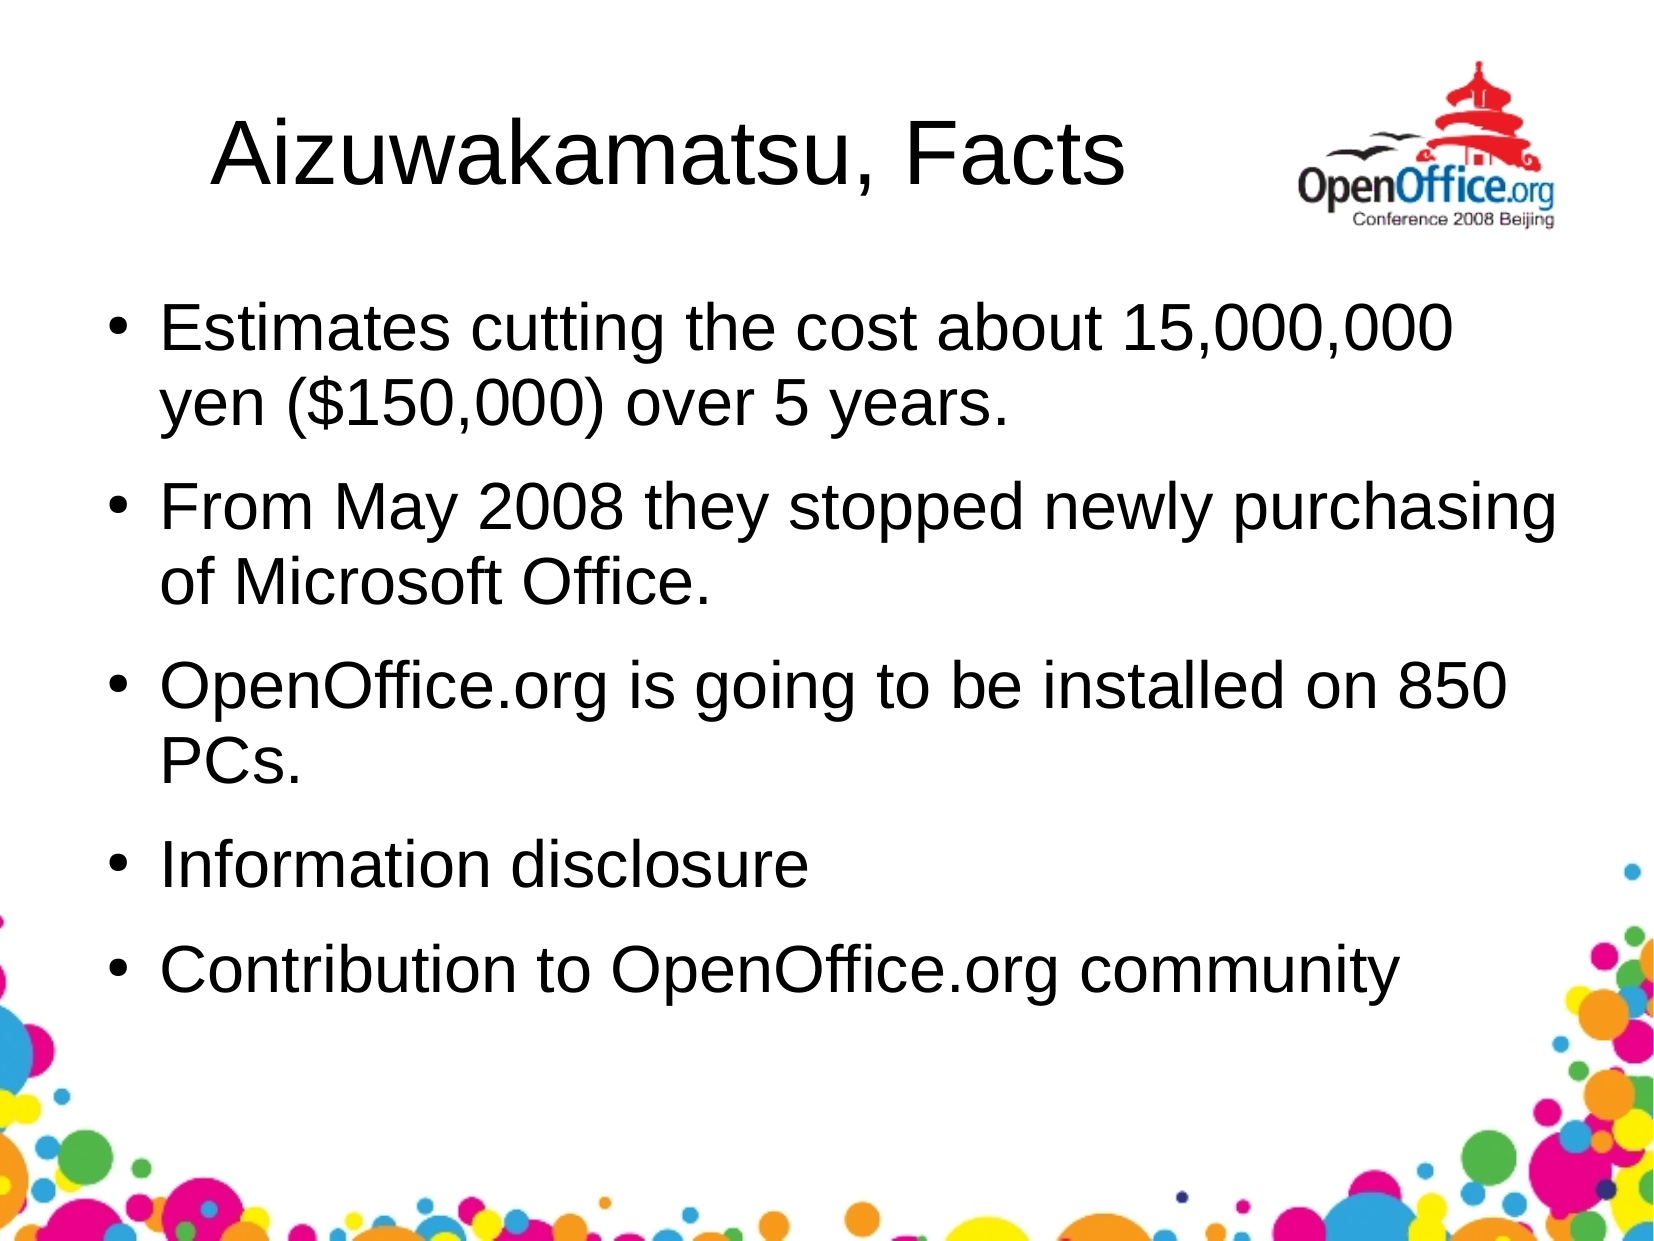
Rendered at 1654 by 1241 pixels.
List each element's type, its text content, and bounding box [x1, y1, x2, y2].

title Aizuwakamatsu, Facts [82, 56, 1258, 250]
list Estimates cutting the cost about 15,000,000 yen ($150,000) over 5 years. From May 2008 they stopped newly purchasing of Microsoft Office. OpenOffice.org is going to be installed on 850 PCs. Information disclosure Contribution to OpenOffice.org community [88, 290, 1577, 1094]
picture [0, 810, 1654, 1241]
picture [1285, 51, 1569, 250]
